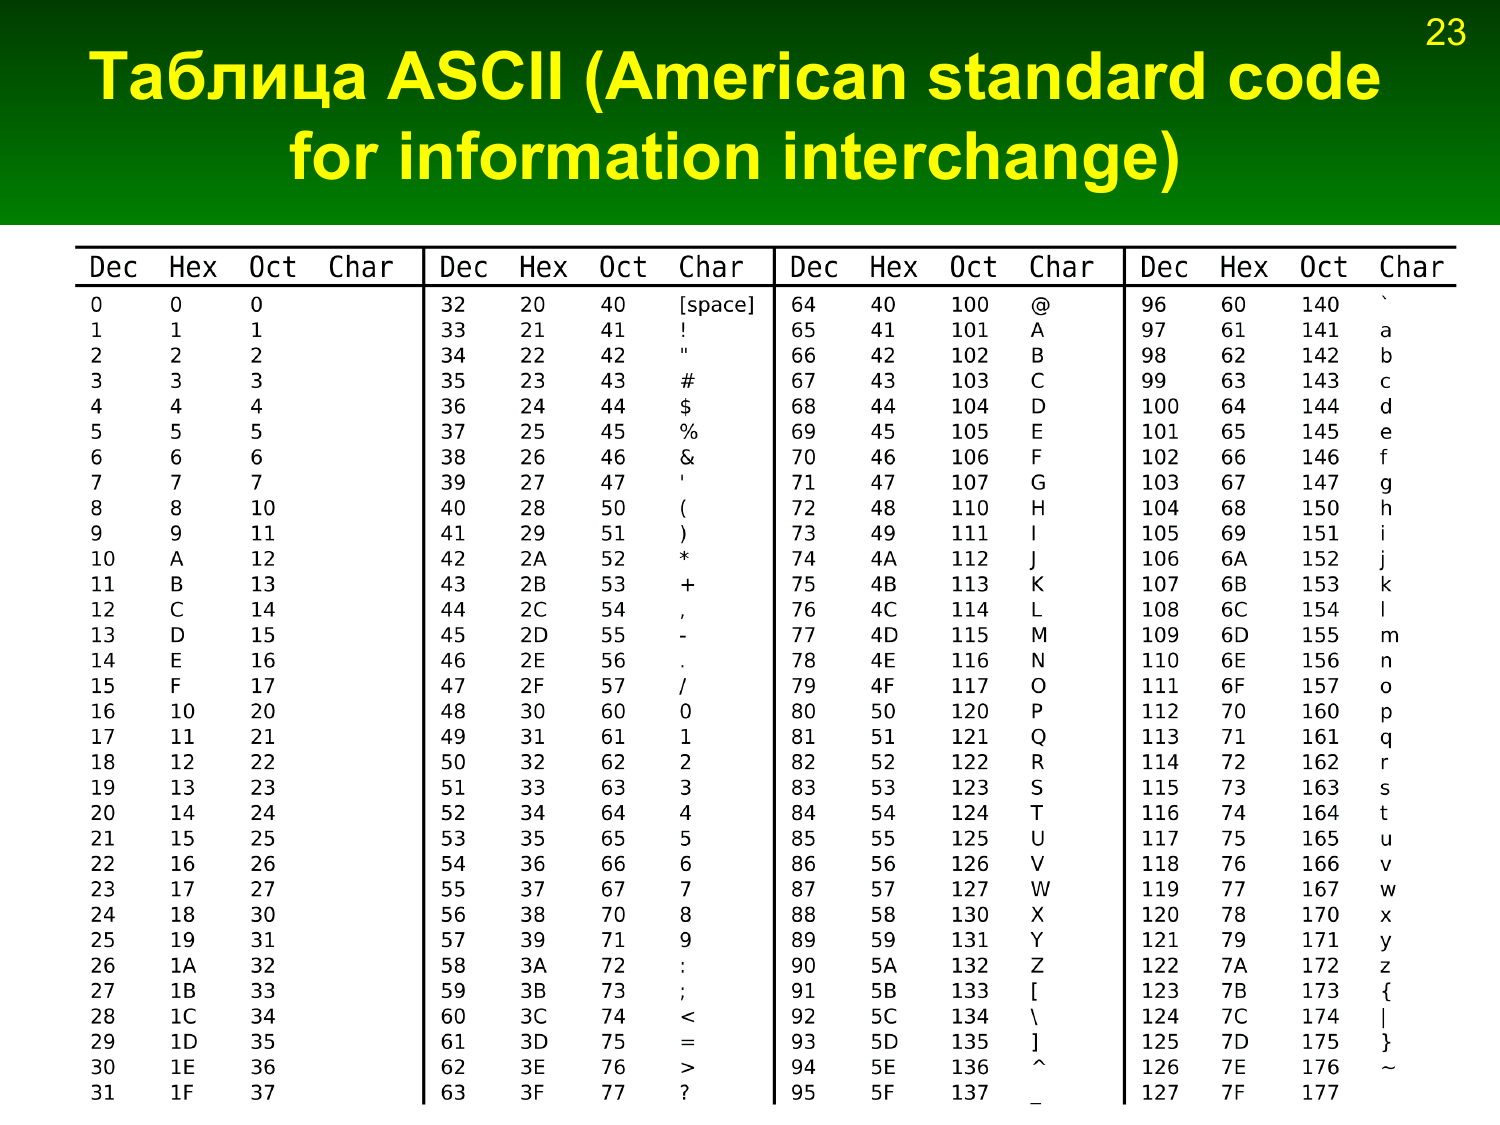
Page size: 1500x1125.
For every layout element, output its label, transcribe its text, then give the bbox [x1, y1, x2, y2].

picture [43, 234, 1457, 1111]
title Таблица ASCII (American standard code for information interchange) [47, 11, 1426, 215]
